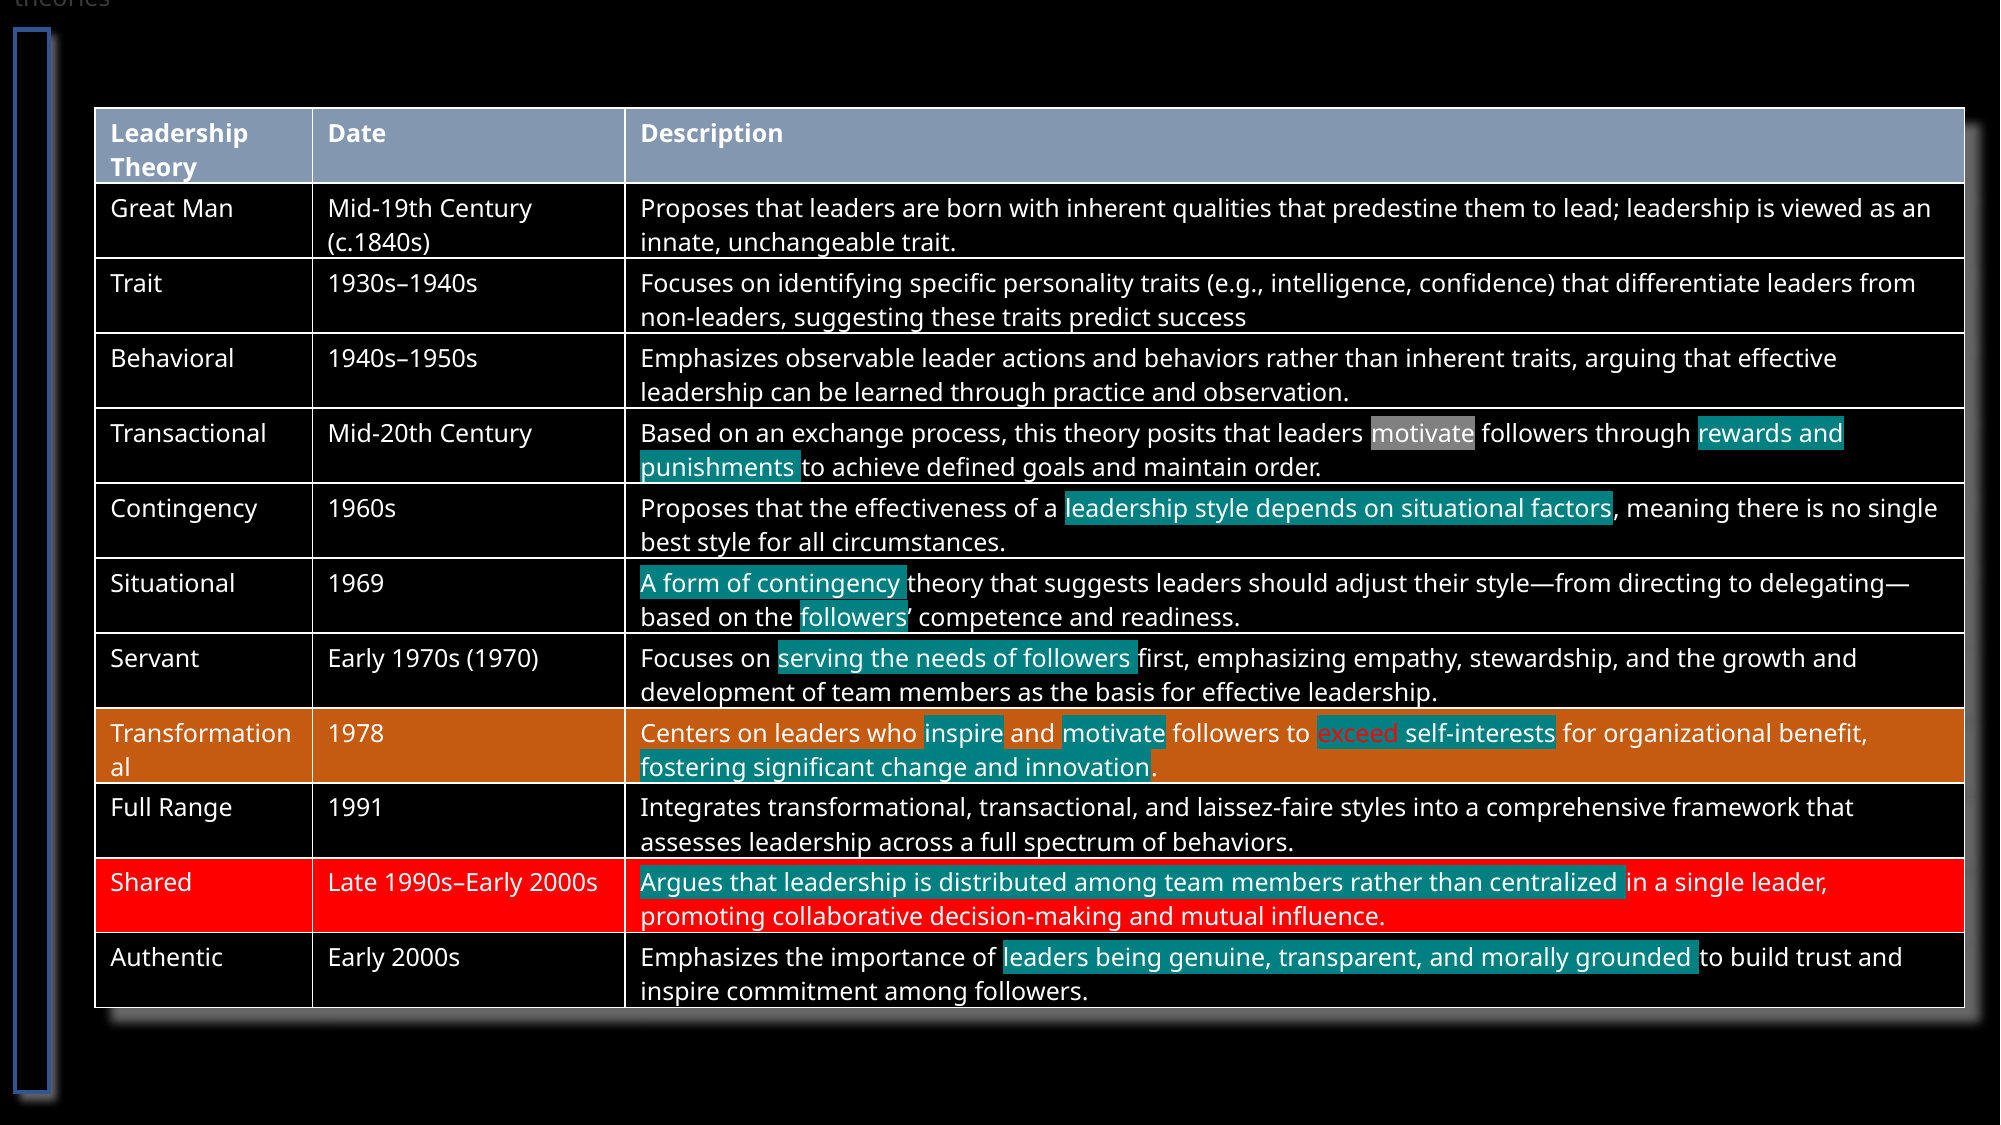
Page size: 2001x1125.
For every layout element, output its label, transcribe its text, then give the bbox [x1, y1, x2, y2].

table_cell Mid-19th Century (c.1840s) [313, 184, 624, 257]
table_cell Contingency [96, 484, 312, 557]
table_cell Mid-20th Century [313, 409, 624, 482]
table_cell Focuses on identifying specific personality traits (e.g., intelligence, confidence) that differentiate leaders from non-leaders, suggesting these traits predict success [626, 259, 1964, 332]
table_cell 1991 [313, 784, 624, 857]
table_cell Shared [96, 859, 312, 932]
table_cell Authentic [96, 933, 312, 1007]
table_cell Transformational [96, 709, 312, 782]
table_cell 1969 [313, 559, 624, 632]
table_header Description [626, 109, 1964, 182]
table_cell Servant [96, 634, 312, 707]
table_cell 1940s–1950s [313, 334, 624, 407]
table_cell Argues that leadership is distributed among team members rather than centralized in a single leader, promoting collaborative decision-making and mutual influence. [626, 859, 1964, 932]
table_cell Great Man [96, 184, 312, 257]
table_cell A form of contingency theory that suggests leaders should adjust their style—from directing to delegating—based on the followers’ competence and readiness. [626, 559, 1964, 632]
table_cell Emphasizes observable leader actions and behaviors rather than inherent traits, arguing that effective leadership can be learned through practice and observation. [626, 334, 1964, 407]
table_cell Situational [96, 559, 312, 632]
table_cell Proposes that leaders are born with inherent qualities that predestine them to lead; leadership is viewed as an innate, unchangeable trait. [626, 184, 1964, 257]
text_box [14, 29, 49, 1093]
table_cell Full Range [96, 784, 312, 857]
table_cell Early 2000s [313, 933, 624, 1007]
table_cell Late 1990s–Early 2000s [313, 859, 624, 932]
table_cell Focuses on serving the needs of followers first, emphasizing empathy, stewardship, and the growth and development of team members as the basis for effective leadership. [626, 634, 1964, 707]
table_cell 1930s–1940s [313, 259, 624, 332]
table_cell 1960s [313, 484, 624, 557]
table_cell Based on an exchange process, this theory posits that leaders motivate followers through rewards and punishments to achieve defined goals and maintain order. [626, 409, 1964, 482]
table_cell 1978 [313, 709, 624, 782]
table_header Date [313, 109, 624, 182]
table_header Leadership Theory [96, 109, 312, 182]
table_cell Integrates transformational, transactional, and laissez-faire styles into a comprehensive framework that assesses leadership across a full spectrum of behaviors. [626, 784, 1964, 857]
table_cell Centers on leaders who inspire and motivate followers to exceed self-interests for organizational benefit, fostering significant change and innovation. [626, 709, 1964, 782]
table_cell Trait [96, 259, 312, 332]
table_cell Transactional [96, 409, 312, 482]
table_cell Early 1970s (1970) [313, 634, 624, 707]
table_cell Emphasizes the importance of leaders being genuine, transparent, and morally grounded to build trust and inspire commitment among followers. [626, 933, 1964, 1007]
table_cell Behavioral [96, 334, 312, 407]
table_cell Proposes that the effectiveness of a leadership style depends on situational factors, meaning there is no single best style for all circumstances. [626, 484, 1964, 557]
